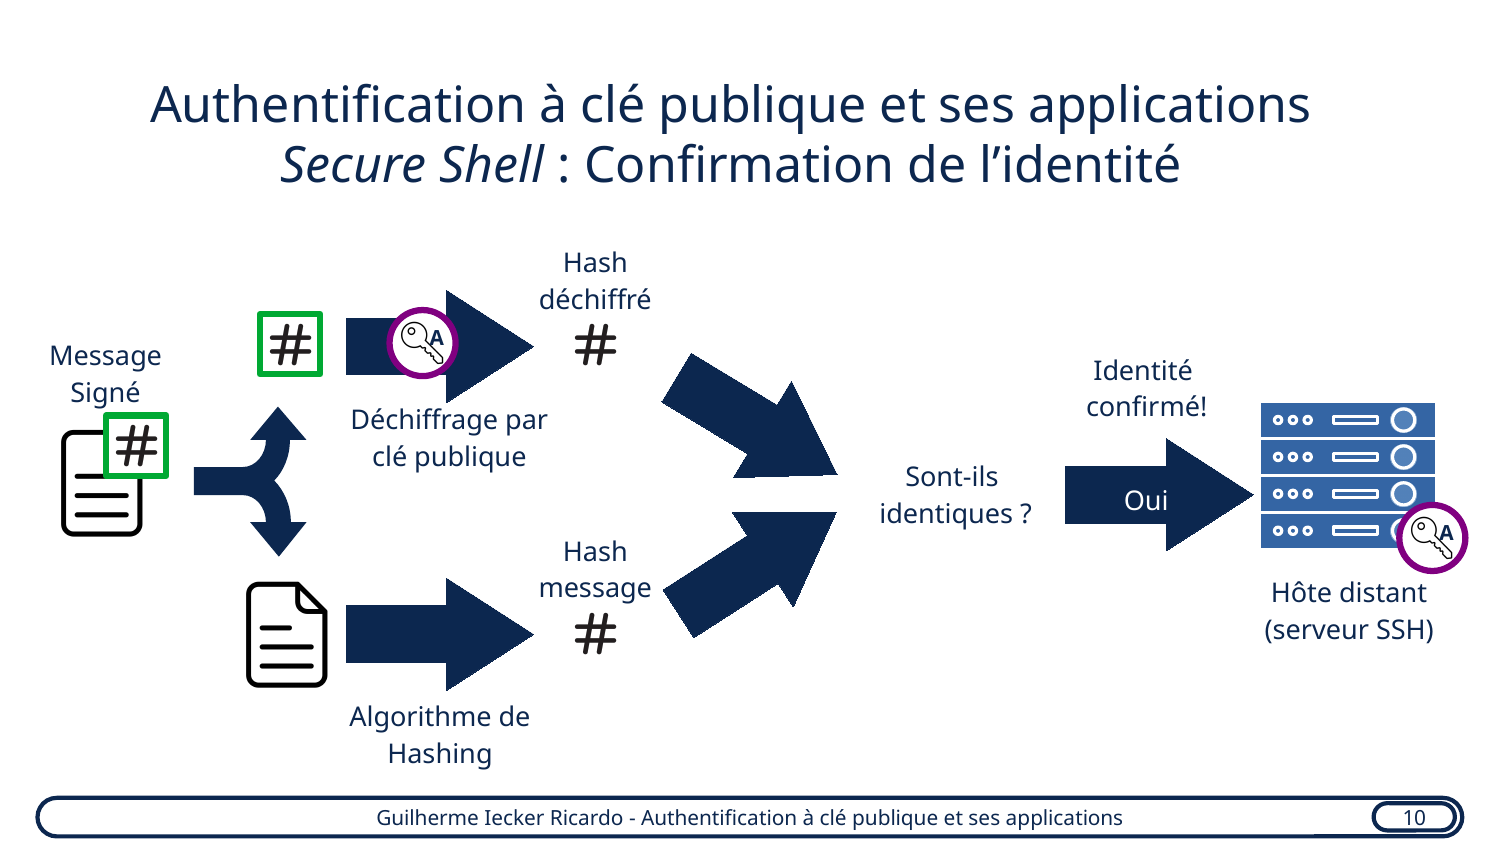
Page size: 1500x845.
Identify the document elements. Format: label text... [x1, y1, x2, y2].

text_box Hash déchiffré [511, 236, 680, 314]
text_box Hash message [511, 525, 680, 603]
picture [46, 426, 159, 540]
picture [568, 606, 623, 661]
text_box Sont-ils identiques ? [805, 455, 1106, 534]
text_box [1259, 401, 1450, 561]
text_box Algorithme de Hashing [308, 690, 572, 768]
text_box Identité confirmé! [996, 349, 1297, 427]
picture [231, 578, 344, 691]
text_box [661, 353, 838, 478]
text_box [346, 290, 534, 398]
text_box A [414, 316, 454, 361]
text_box Déchiffrage par clé publique [318, 398, 581, 476]
title Authentification à clé publique et ses applications Secure Shell : Confirmation de l’identité [75, 57, 1388, 213]
picture [109, 418, 164, 473]
text_box Message Signé [21, 329, 190, 445]
text_box A [1424, 510, 1464, 556]
text_box Hôte distant (serveur SSH) [1217, 566, 1481, 676]
text_box [1409, 556, 1460, 572]
picture [1408, 514, 1455, 562]
picture [568, 317, 623, 372]
text_box Guilherme Iecker Ricardo - Authentification à clé publique et ses applications [37, 797, 1463, 837]
text_box [193, 406, 307, 557]
text_box [1065, 438, 1254, 551]
text_box Oui [1079, 474, 1213, 521]
picture [263, 317, 318, 372]
text_box [346, 578, 534, 690]
text_box [663, 512, 837, 638]
picture [398, 319, 446, 367]
